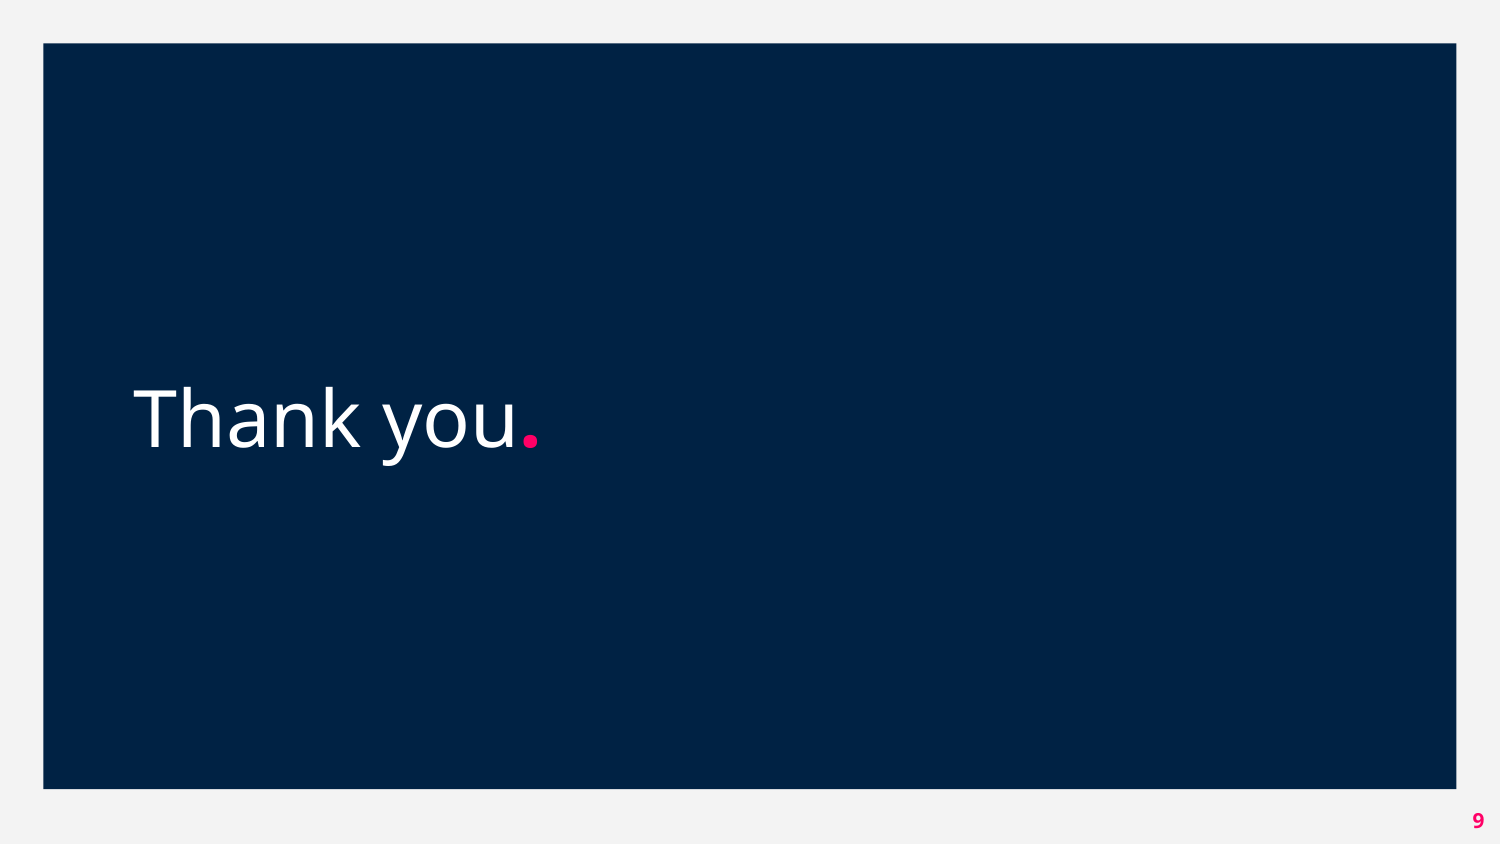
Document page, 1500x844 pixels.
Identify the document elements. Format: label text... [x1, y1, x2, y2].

text_box <number> [1409, 789, 1500, 844]
text_box Thank you. [43, 43, 1457, 790]
